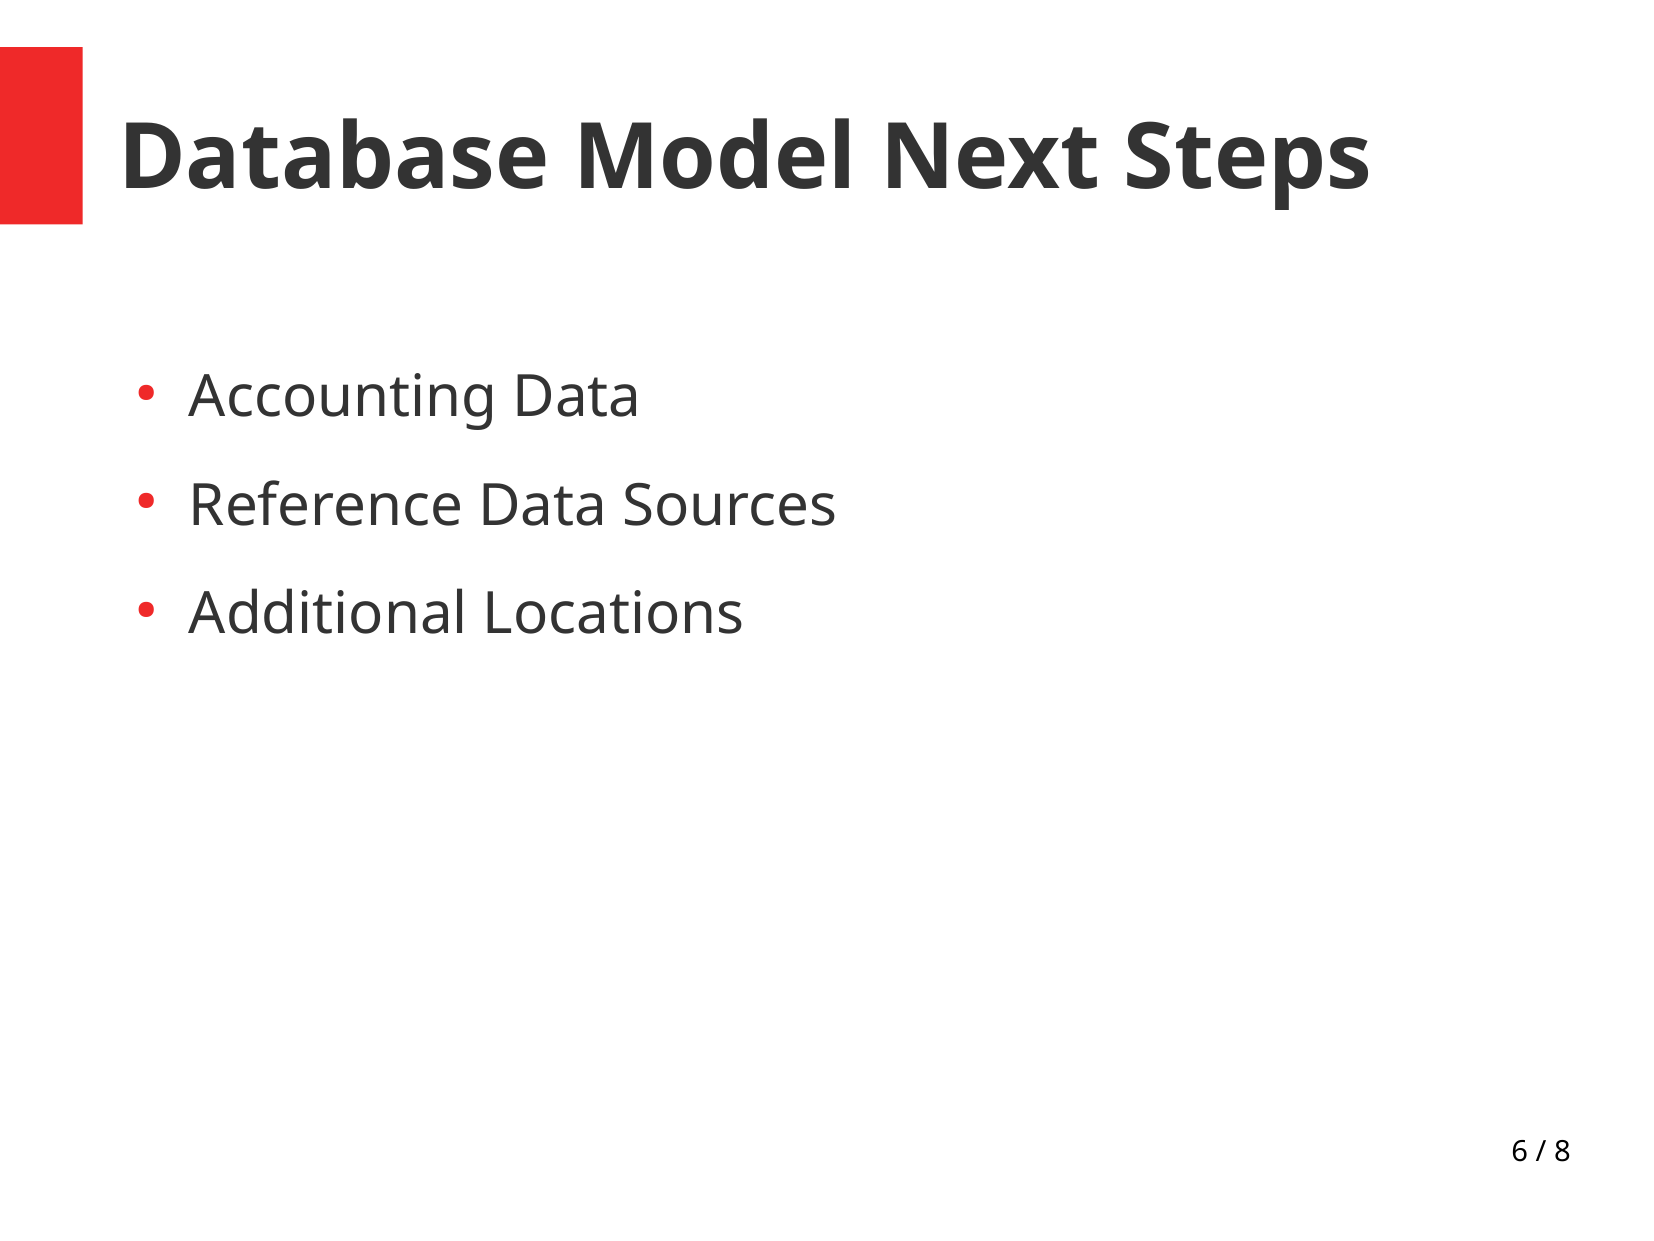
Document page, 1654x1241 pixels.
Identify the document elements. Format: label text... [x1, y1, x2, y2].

title Database Model Next Steps [118, 49, 1571, 257]
list Accounting Data Reference Data Sources Additional Locations [118, 354, 1536, 1074]
